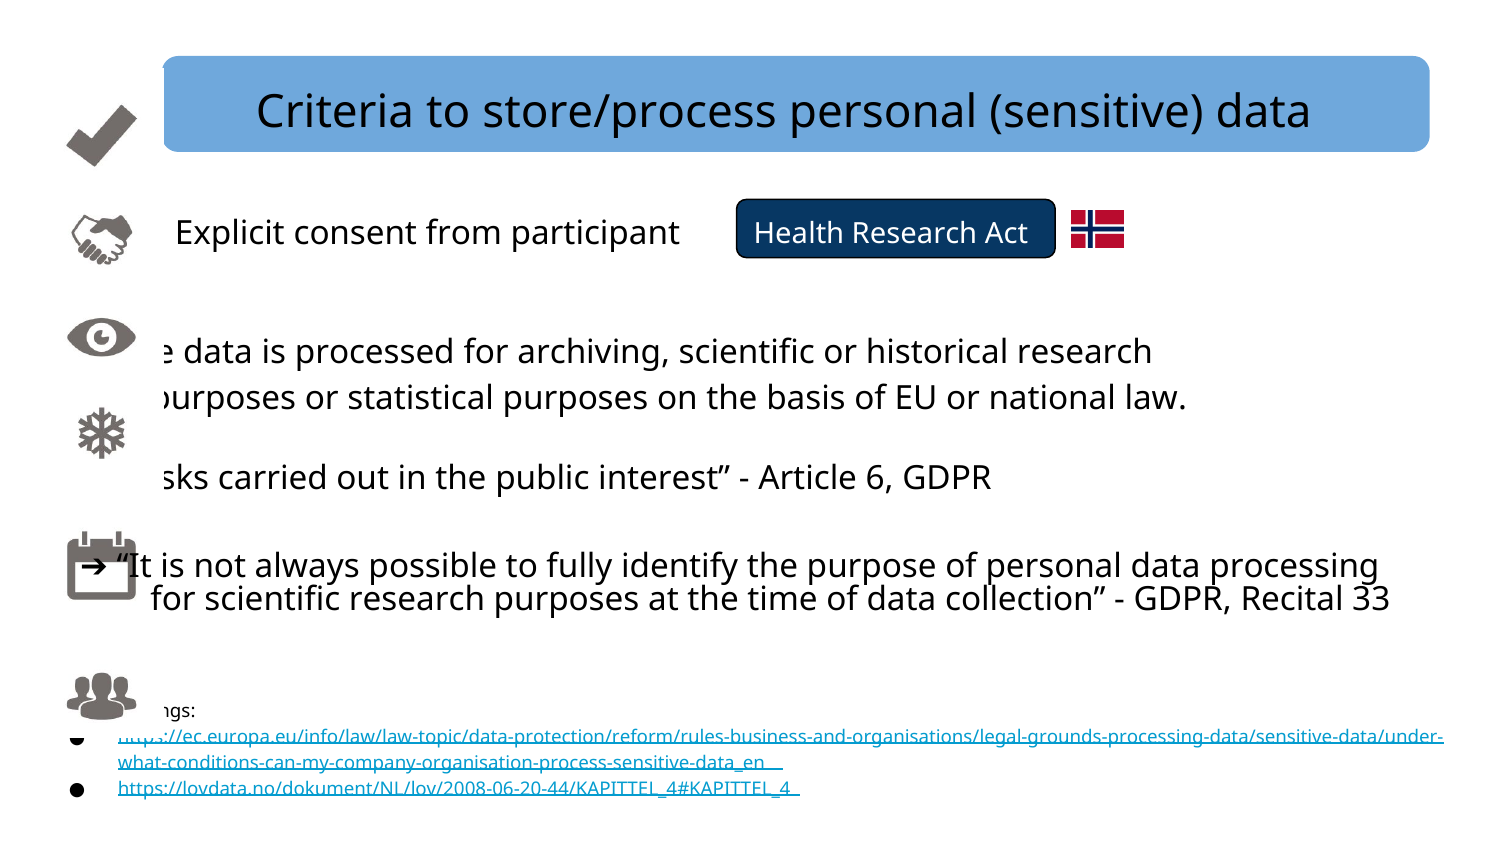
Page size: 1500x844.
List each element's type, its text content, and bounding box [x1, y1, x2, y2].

text_box purposes or statistical purposes on the basis of EU or national law. [164, 373, 1259, 413]
text_box Health Research Act [753, 212, 1052, 247]
text_box ➔ The data is processed for archiving, scientific or historical research [164, 327, 1246, 367]
text_box [0, 0, 1500, 844]
picture [19, 683, 164, 738]
text_box Explicit consent from participant [175, 208, 718, 248]
picture [19, 68, 164, 532]
text_box ● [69, 775, 88, 798]
text_box for scientific research purposes at the time of data collection” - GDPR, Recital 33 [150, 574, 1498, 614]
text_box https://lovdata.no/dokument/NL/lov/2008-06-20-44/KAPITTEL_4#KAPITTEL_4 [117, 775, 837, 798]
text_box ➔ “It is not always possible to fully identify the purpose of personal data processing [80, 541, 1486, 581]
text_box https://ec.europa.eu/info/law/law-topic/data-protection/reform/rules-business-and-organisations/legal-grounds-processing-data/sensitive-data/under- [117, 723, 1500, 746]
picture [1071, 210, 1124, 248]
text_box ● [69, 738, 88, 746]
text_box what-conditions-can-my-company-organisation-process-sensitive-data_en [117, 749, 813, 772]
text_box ➔ “Tasks carried out in the public interest” - Article 6, GDPR [164, 454, 1076, 493]
text_box Further readings: [164, 697, 206, 721]
text_box Criteria to store/process personal (sensitive) data [255, 78, 1393, 132]
